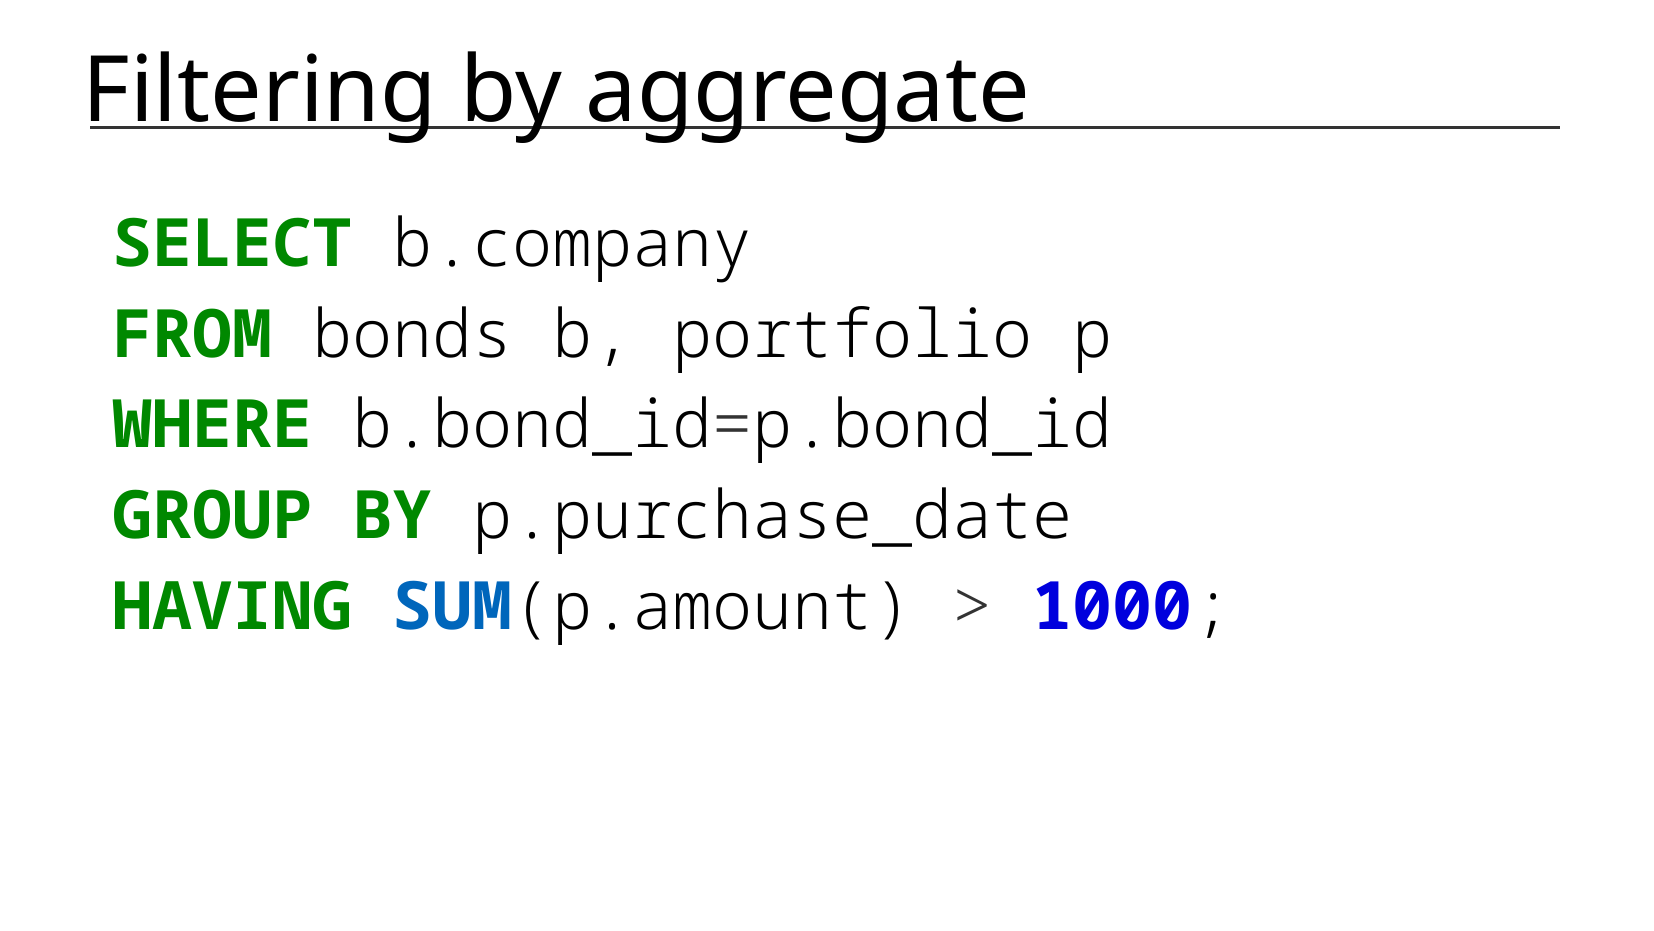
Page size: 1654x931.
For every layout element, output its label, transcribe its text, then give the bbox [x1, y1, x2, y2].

title Filtering by aggregate [82, 32, 1571, 140]
list SELECT b.company FROM bonds b, portfolio p WHERE b.bond_id=p.bond_id GROUP BY p.purchase_date HAVING SUM(p.amount) > 1000; [82, 195, 1571, 811]
